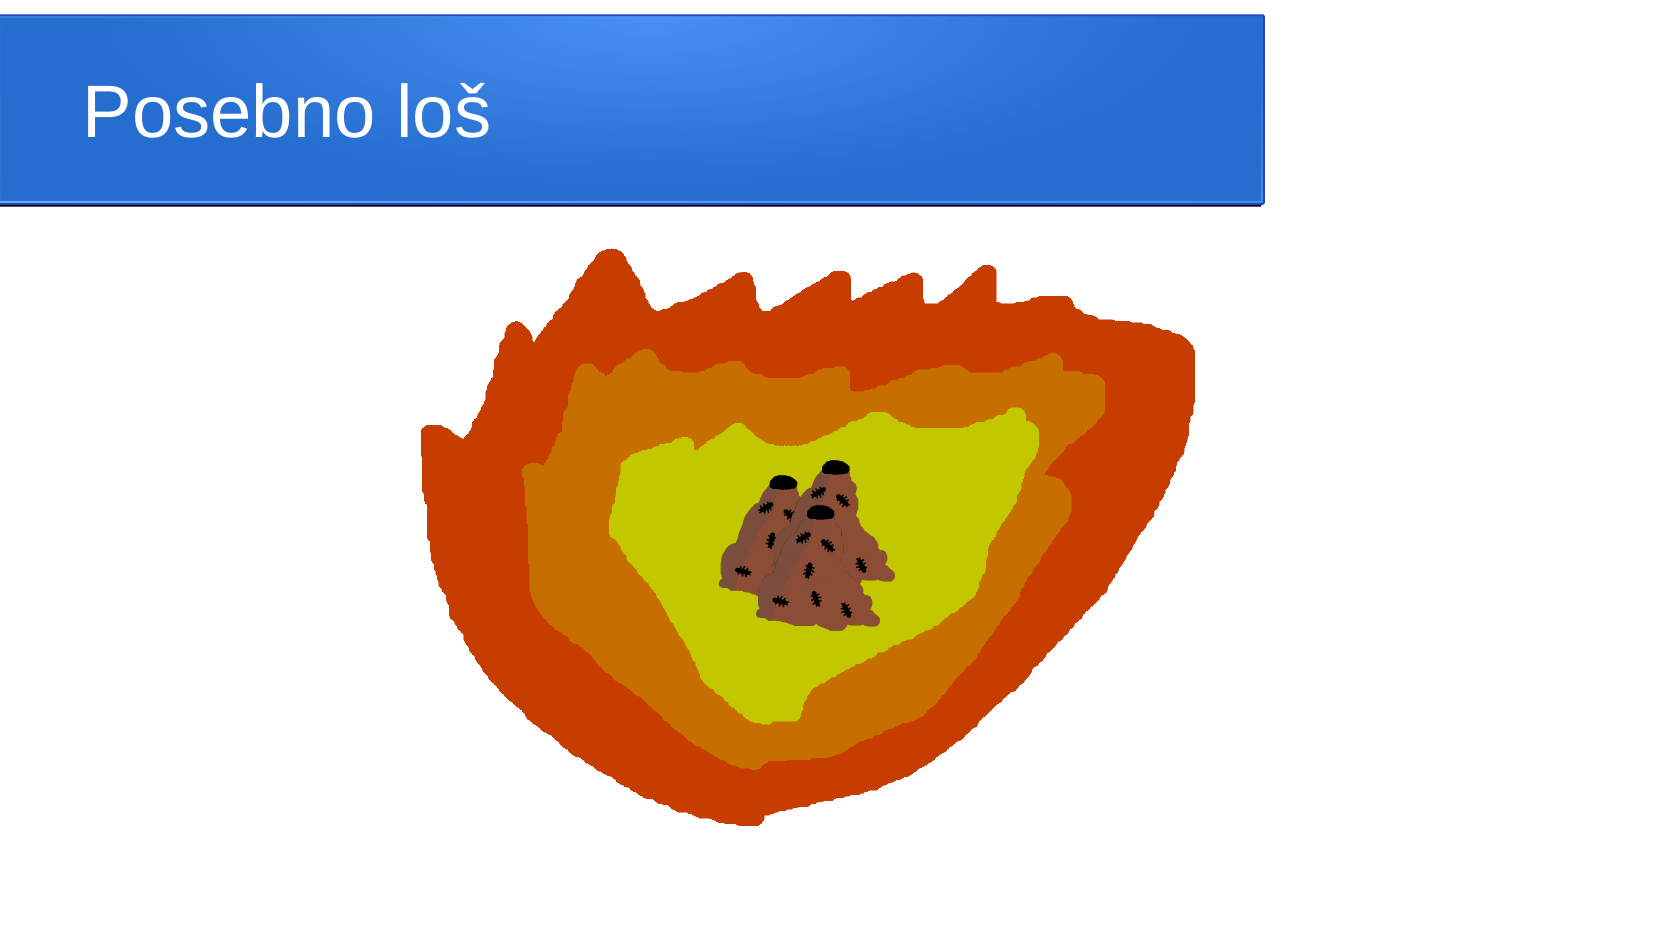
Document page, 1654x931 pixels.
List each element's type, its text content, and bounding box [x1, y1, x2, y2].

picture [405, 227, 1216, 856]
title Posebno loš [82, 35, 1235, 189]
